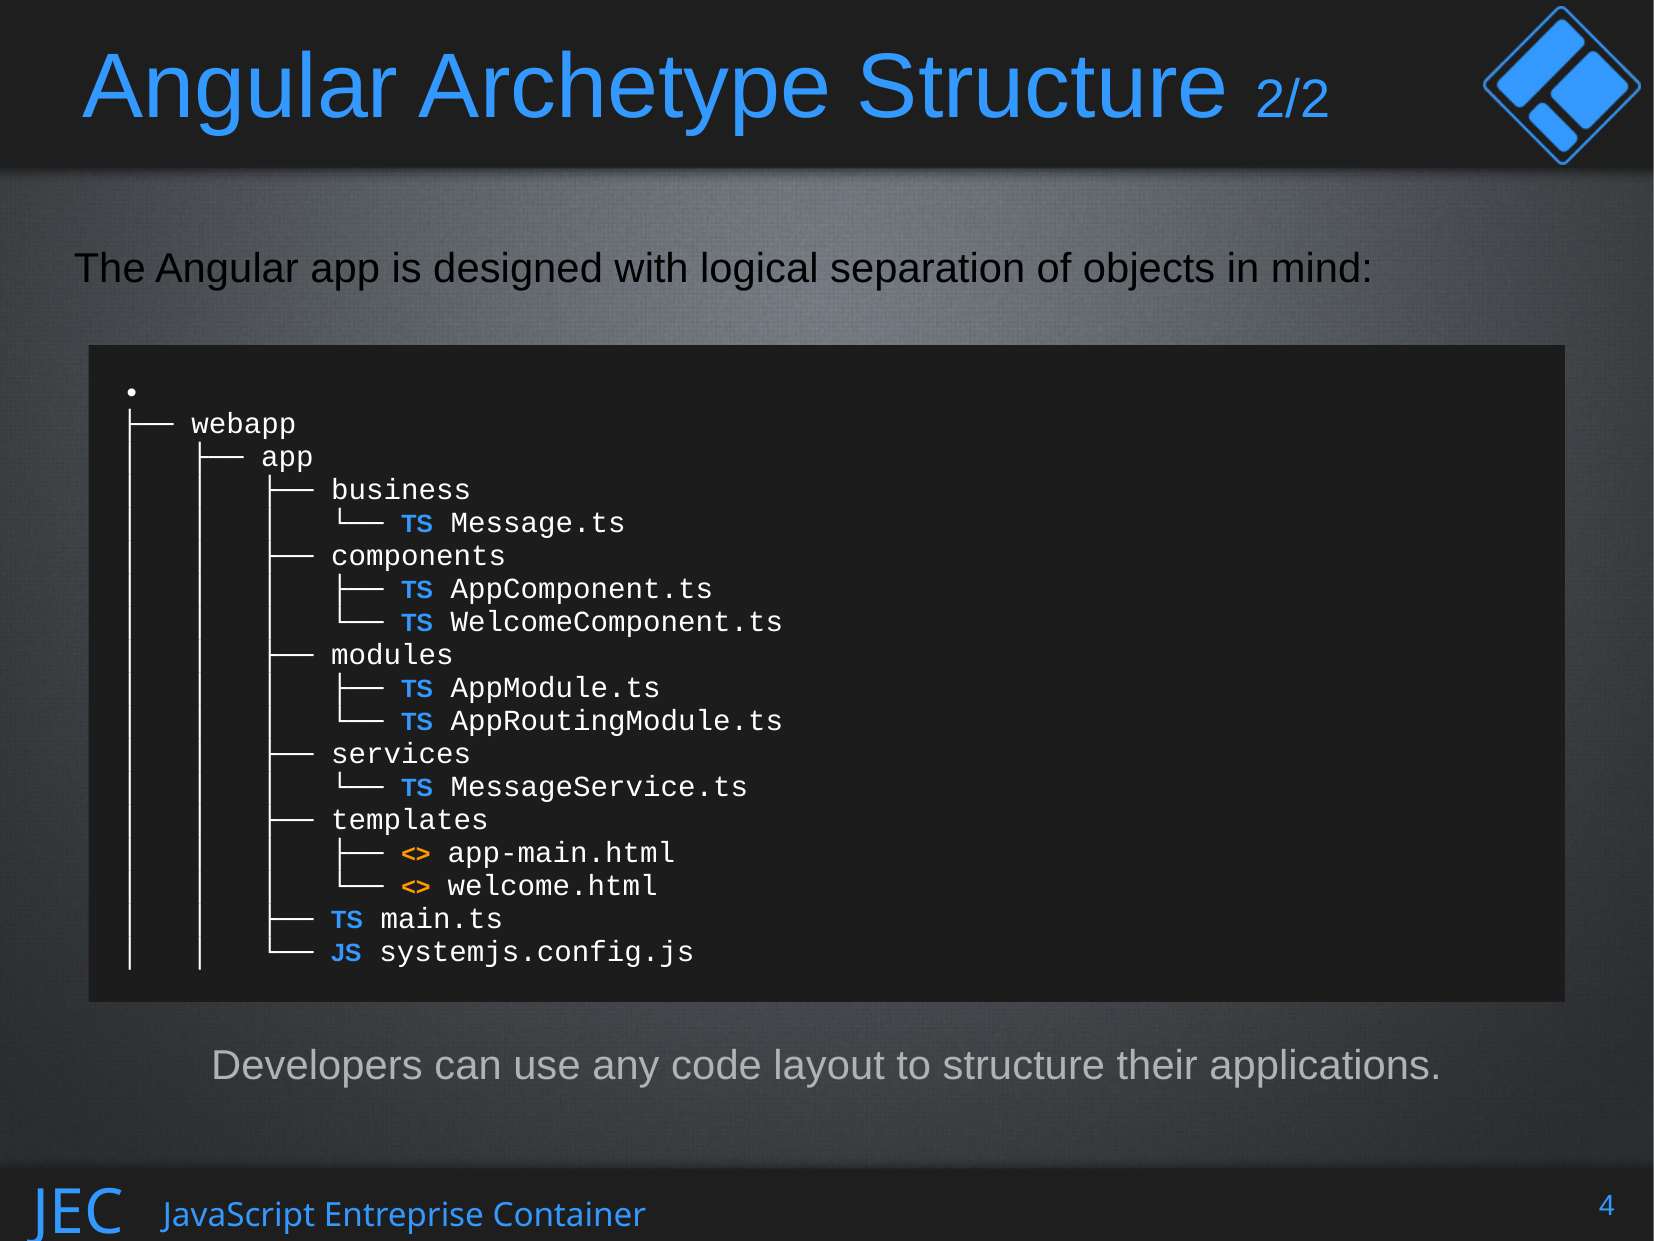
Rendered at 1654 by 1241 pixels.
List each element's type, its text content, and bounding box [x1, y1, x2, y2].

text_box The Angular app is designed with logical separation of objects in mind: [59, 237, 1595, 319]
text_box JavaScript Entreprise Container [148, 1183, 651, 1241]
text_box JEC [17, 1159, 149, 1241]
text_box Developers can use any code layout to structure their applications. [59, 1034, 1595, 1105]
text_box • ├── webapp │ ├── app │ │ ├── business │ │ │ └── TS Message.ts │ │ ├── components │ │ │ ├── TS AppComponent.ts │ │ │ └── TS WelcomeComponent.ts │ │ ├── modules │ │ │ ├── TS AppModule.ts │ │ │ └── TS AppRoutingModule.ts │ │ ├── services │ │ │ └── TS MessageService.ts │ │ ├── templates │ │ │ ├── <> app-main.html │ │ │ └── <> welcome.html │ │ ├── TS main.ts │ │ └── JS systemjs.config.js [88, 345, 1565, 992]
text_box 4 [744, 1181, 1630, 1229]
title Angular Archetype Structure 2/2 [82, 23, 1441, 147]
picture [0, 0, 1654, 1241]
